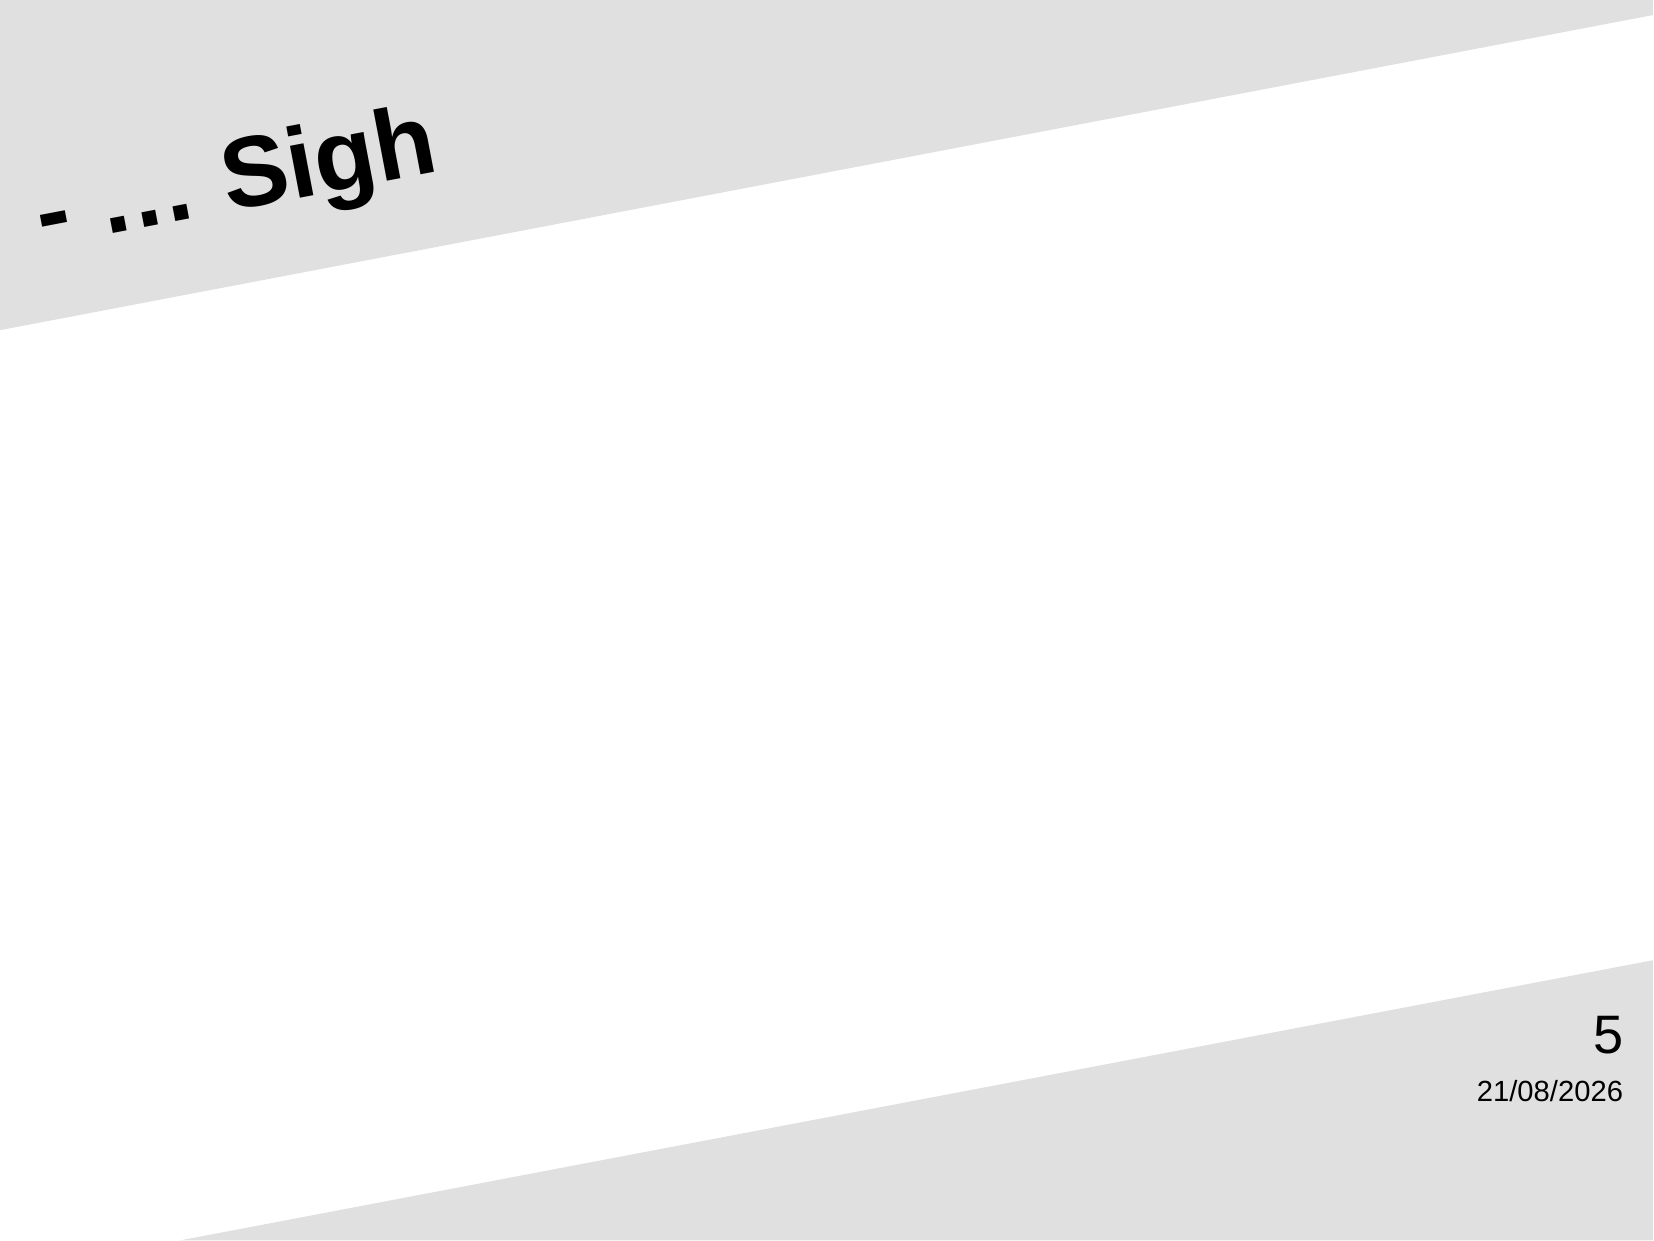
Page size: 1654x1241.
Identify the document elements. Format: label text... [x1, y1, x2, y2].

title - … Sigh [16, 0, 1518, 315]
